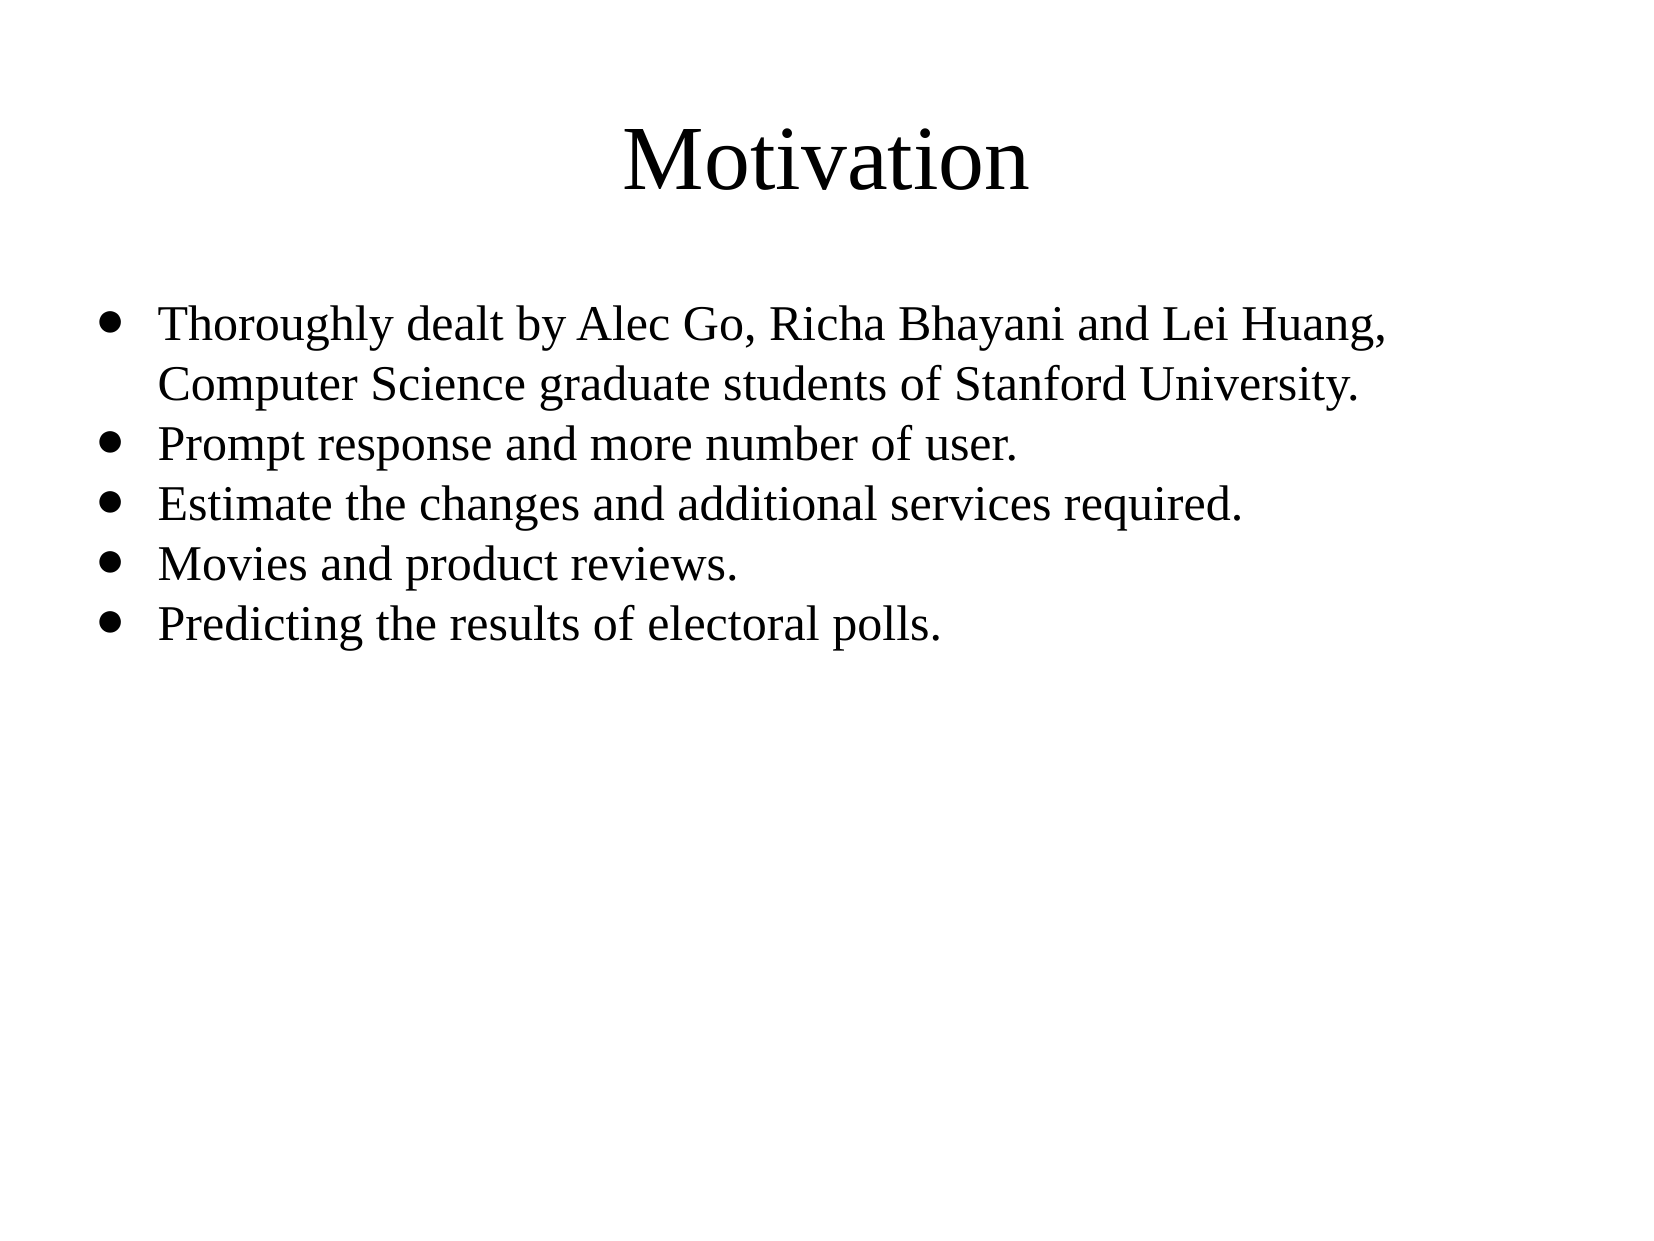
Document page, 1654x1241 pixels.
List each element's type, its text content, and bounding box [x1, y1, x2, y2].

text_box Motivation [82, 49, 1571, 257]
text_box Thoroughly dealt by Alec Go, Richa Bhayani and Lei Huang, Computer Science graduate students of Stanford University. Prompt response and more number of user. Estimate the changes and additional services required. Movies and product reviews. Predicting the results of electoral polls. [82, 290, 1571, 1010]
